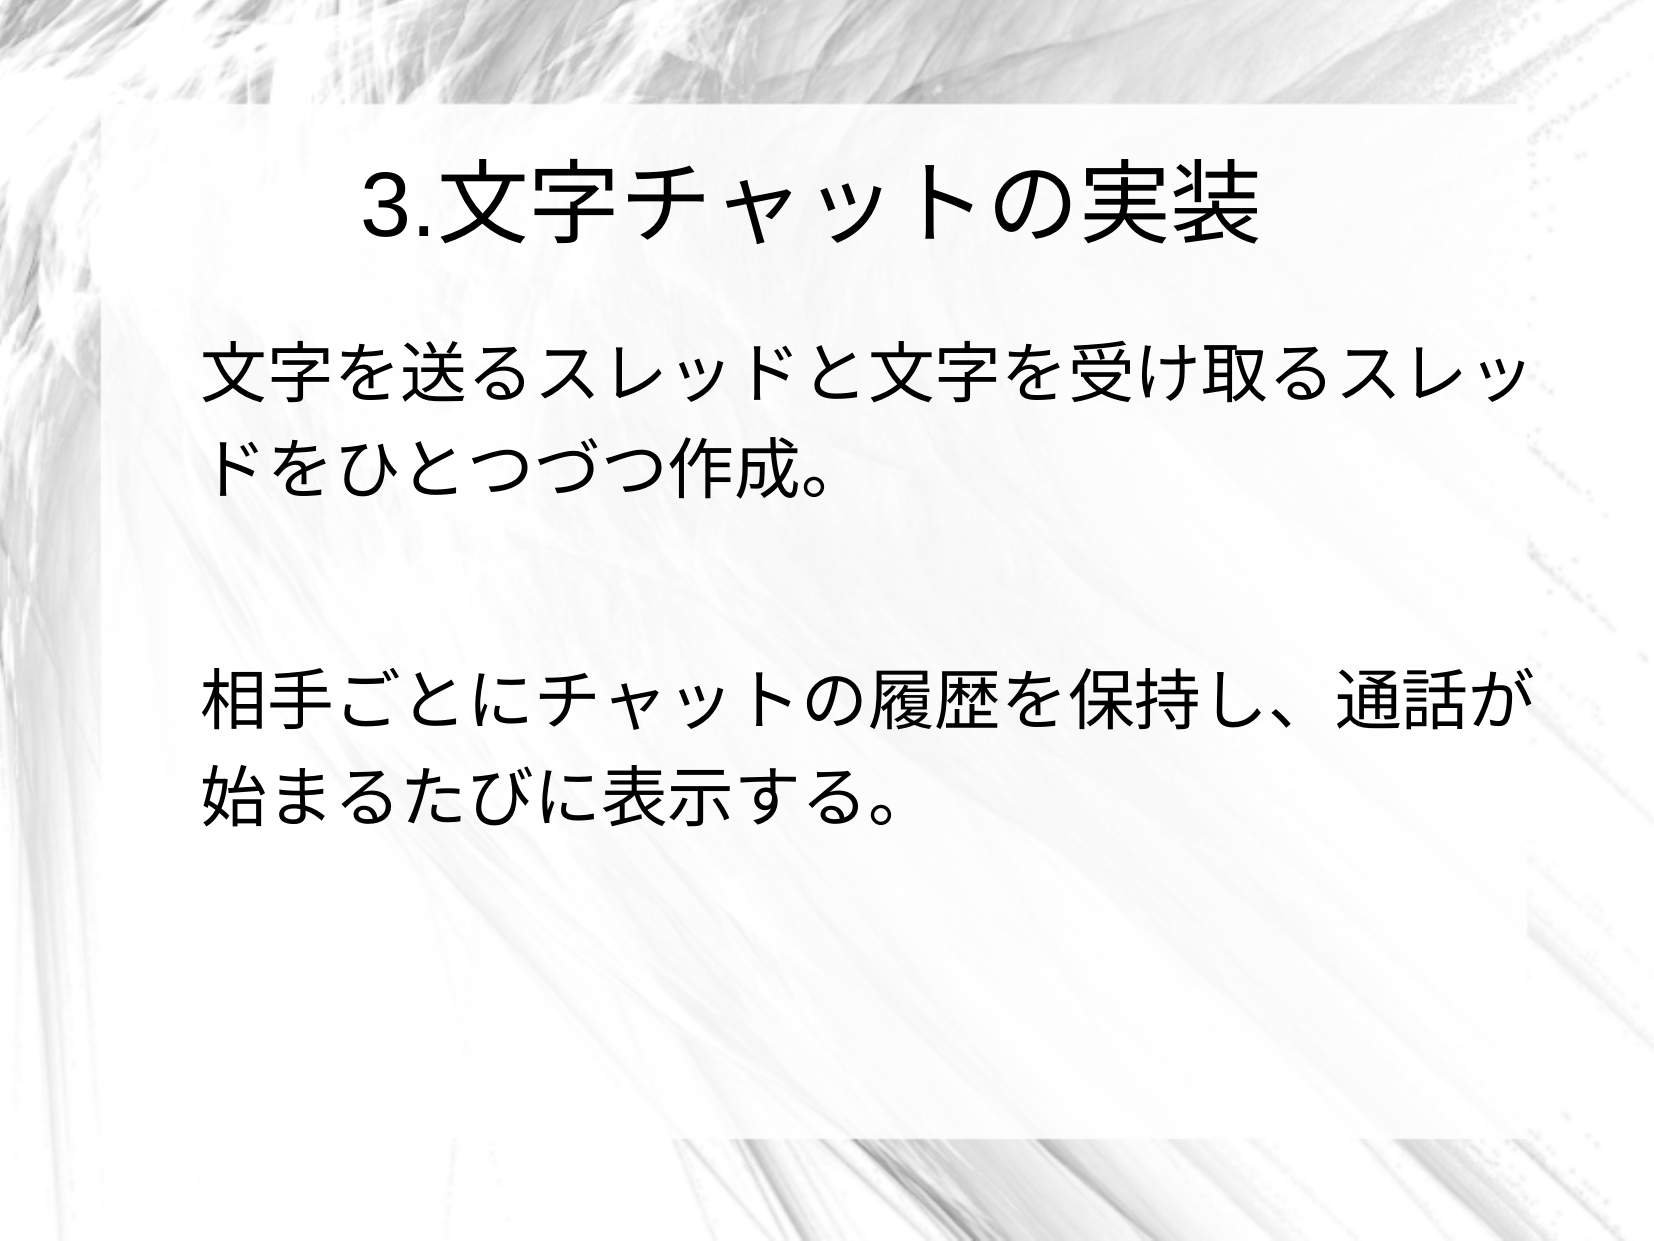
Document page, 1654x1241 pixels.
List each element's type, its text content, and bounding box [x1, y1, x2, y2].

picture [0, 0, 1654, 1241]
title 3.文字チャットの実装 [118, 112, 1506, 281]
list 文字を送るスレッドと文字を受け取るスレッドをひとつづつ作成。 相手ごとにチャットの履歴を保持し、通話が始まるたびに表示する。 [129, 319, 1583, 1040]
